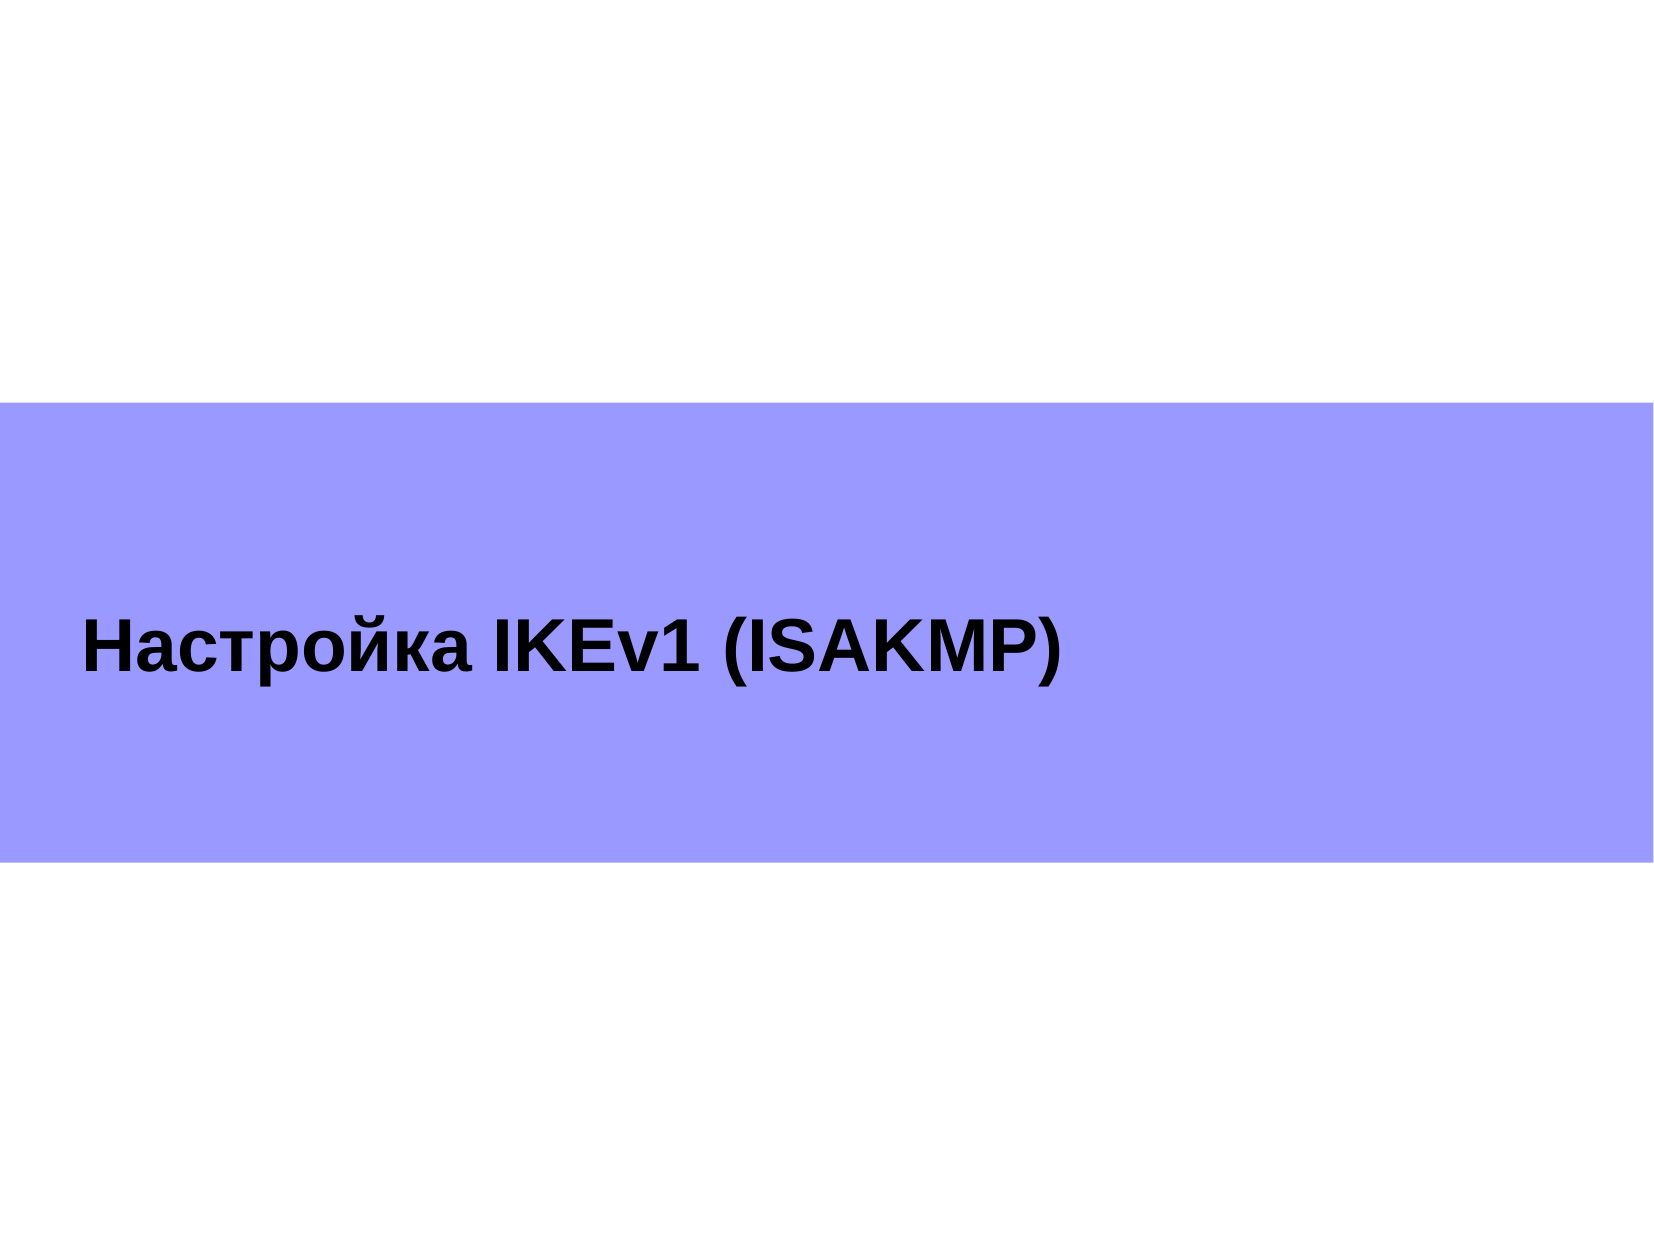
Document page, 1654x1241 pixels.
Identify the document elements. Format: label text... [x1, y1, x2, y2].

text_box Настройка IKEv1 (ISAKMP) [67, 600, 1530, 772]
